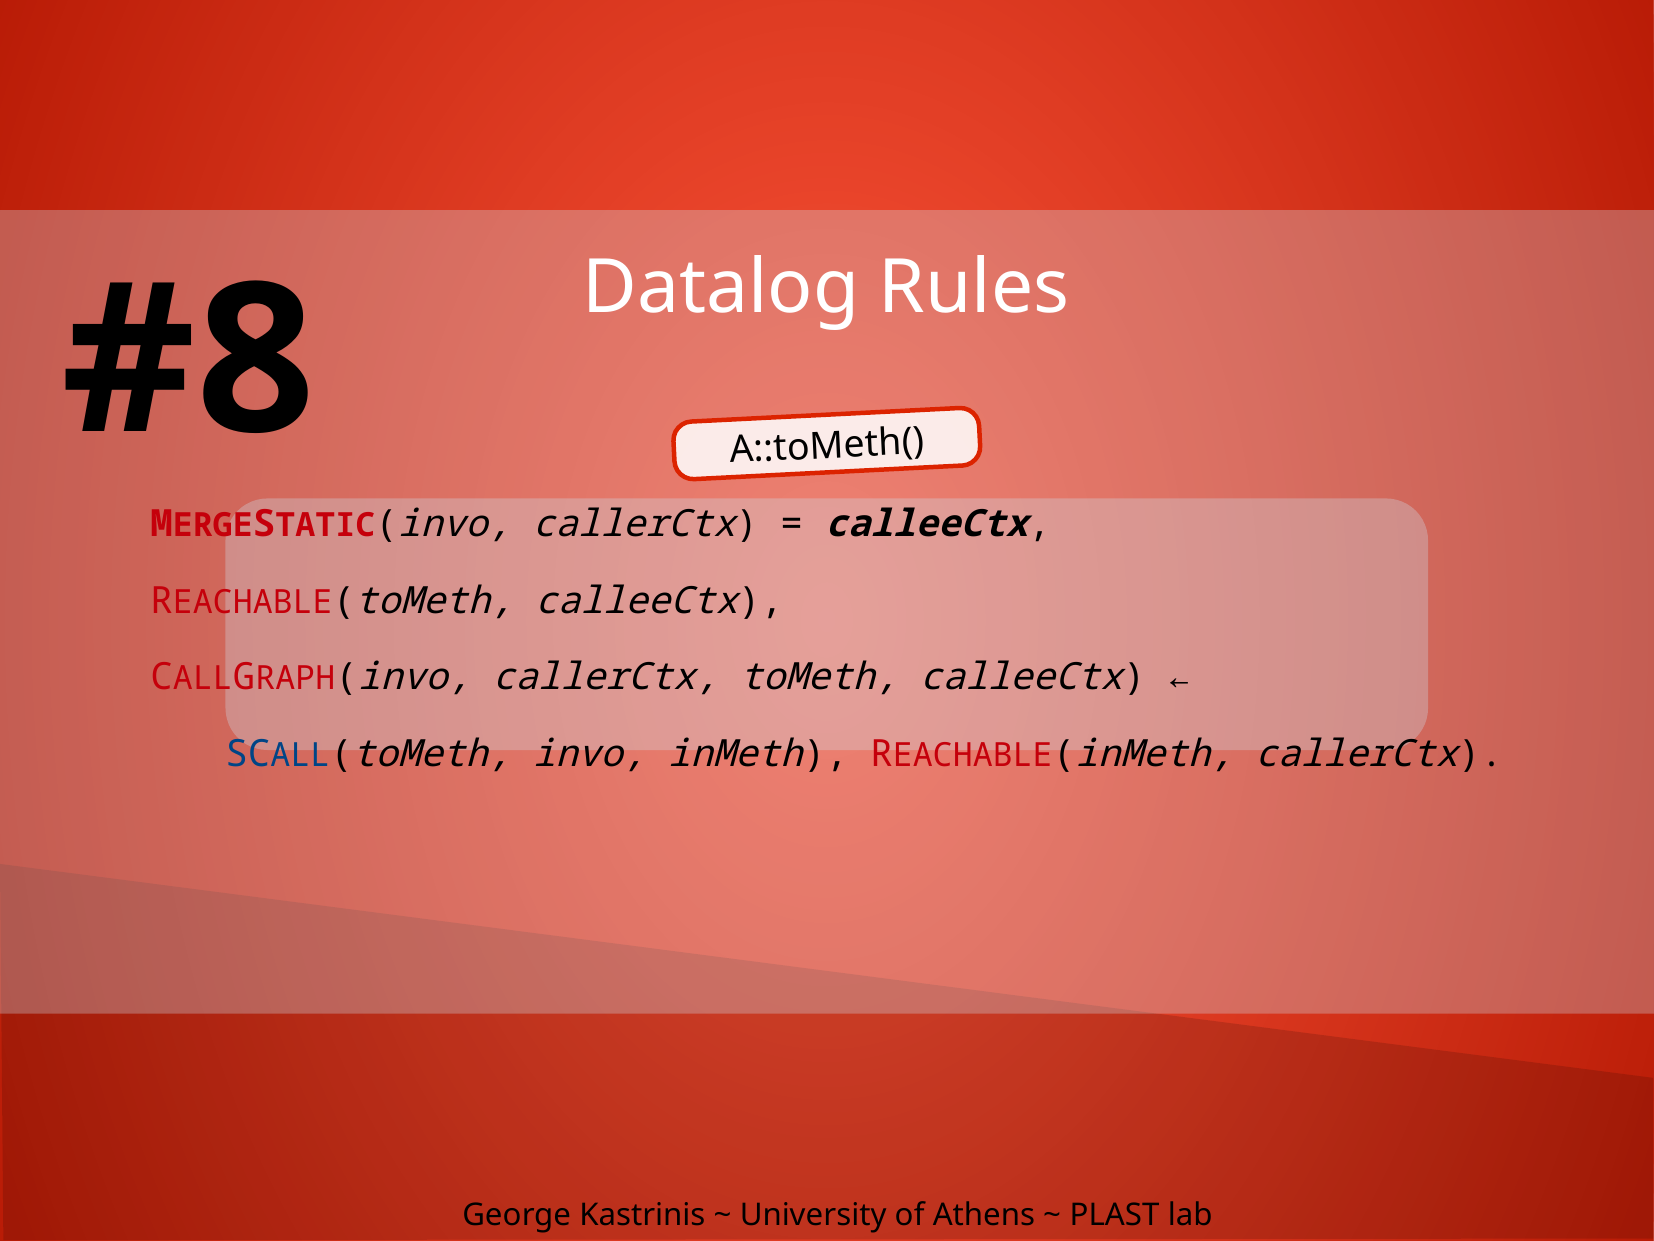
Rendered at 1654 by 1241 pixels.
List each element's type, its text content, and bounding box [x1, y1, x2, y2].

text_box George Kastrinis ~ University of Athens ~ PLAST lab [447, 1185, 1207, 1236]
text_box [0, 210, 1654, 1014]
text_box #8 [46, 201, 361, 451]
text_box A::toMeth() [673, 408, 981, 480]
text_box Datalog Rules [568, 225, 1086, 331]
text_box MERGESTATIC(invo, callerCtx) = calleeCtx, REACHABLE(toMeth, calleeCtx), CALLGRAPH(invo, callerCtx, toMeth, calleeCtx) ← SCALL(toMeth, invo, inMeth), REACHABLE(inMeth, callerCtx). [225, 498, 1429, 751]
